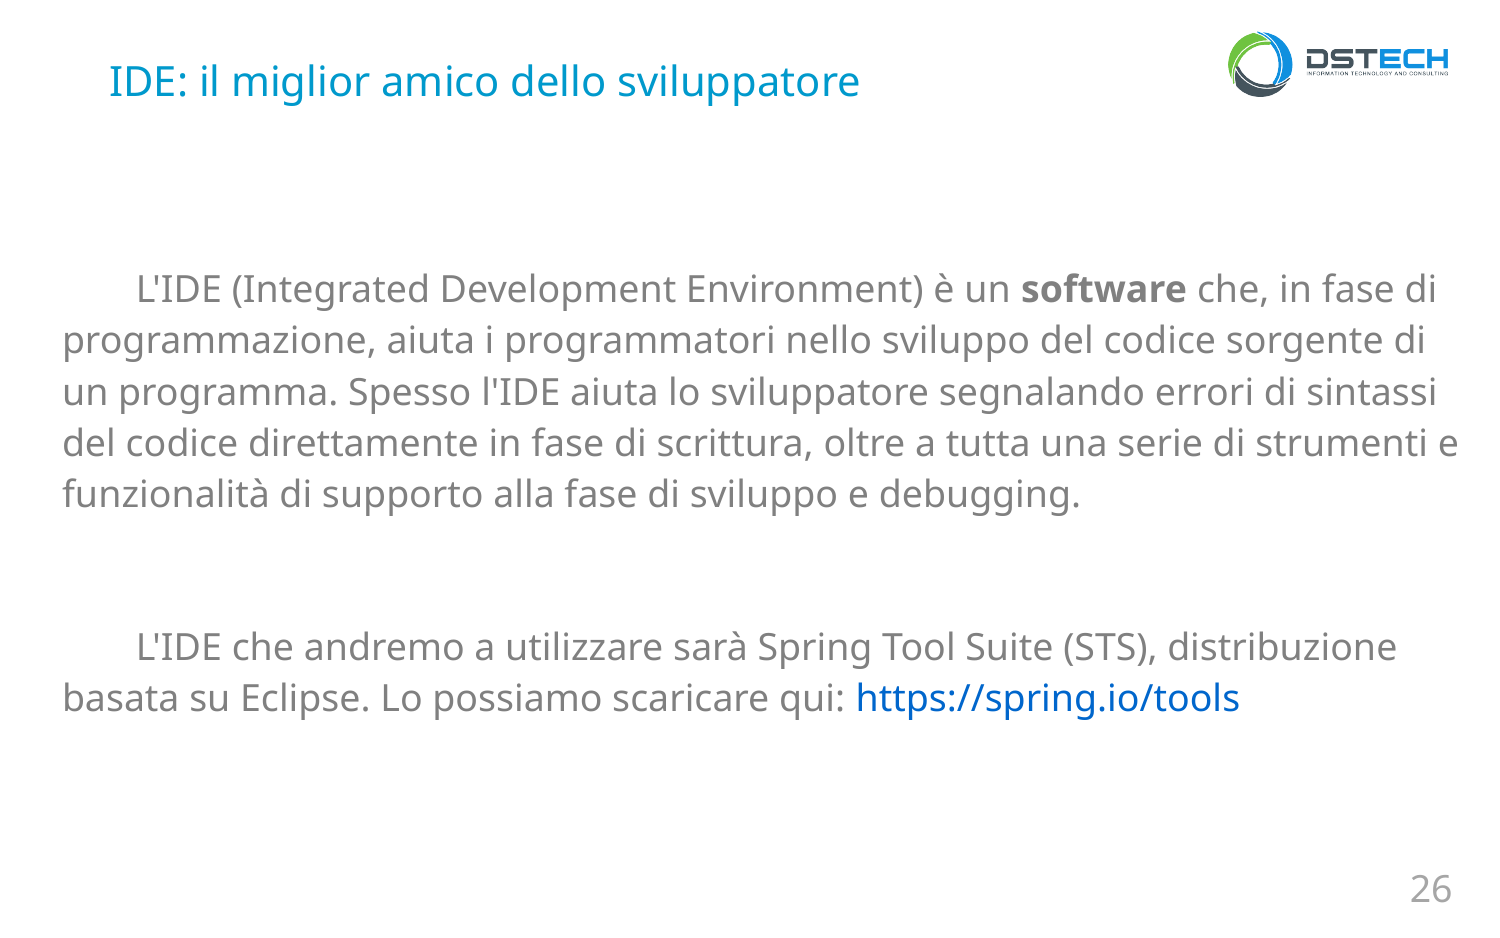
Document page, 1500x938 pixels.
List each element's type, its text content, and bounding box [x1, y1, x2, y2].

picture [1228, 31, 1448, 97]
text_box L'IDE (Integrated Development Environment) è un software che, in fase di programmazione, aiuta i programmatori nello sviluppo del codice sorgente di un programma. Spesso l'IDE aiuta lo sviluppatore segnalando errori di sintassi del codice direttamente in fase di scrittura, oltre a tutta una serie di strumenti e funzionalità di supporto alla fase di sviluppo e debugging. L'IDE che andremo a utilizzare sarà Spring Tool Suite (STS), distribuzione basata su Eclipse. Lo possiamo scaricare qui: https://spring.io/tools [47, 153, 1489, 938]
picture [0, 117, 1500, 848]
text_box IDE: il miglior amico dello sviluppatore [94, 47, 1182, 107]
